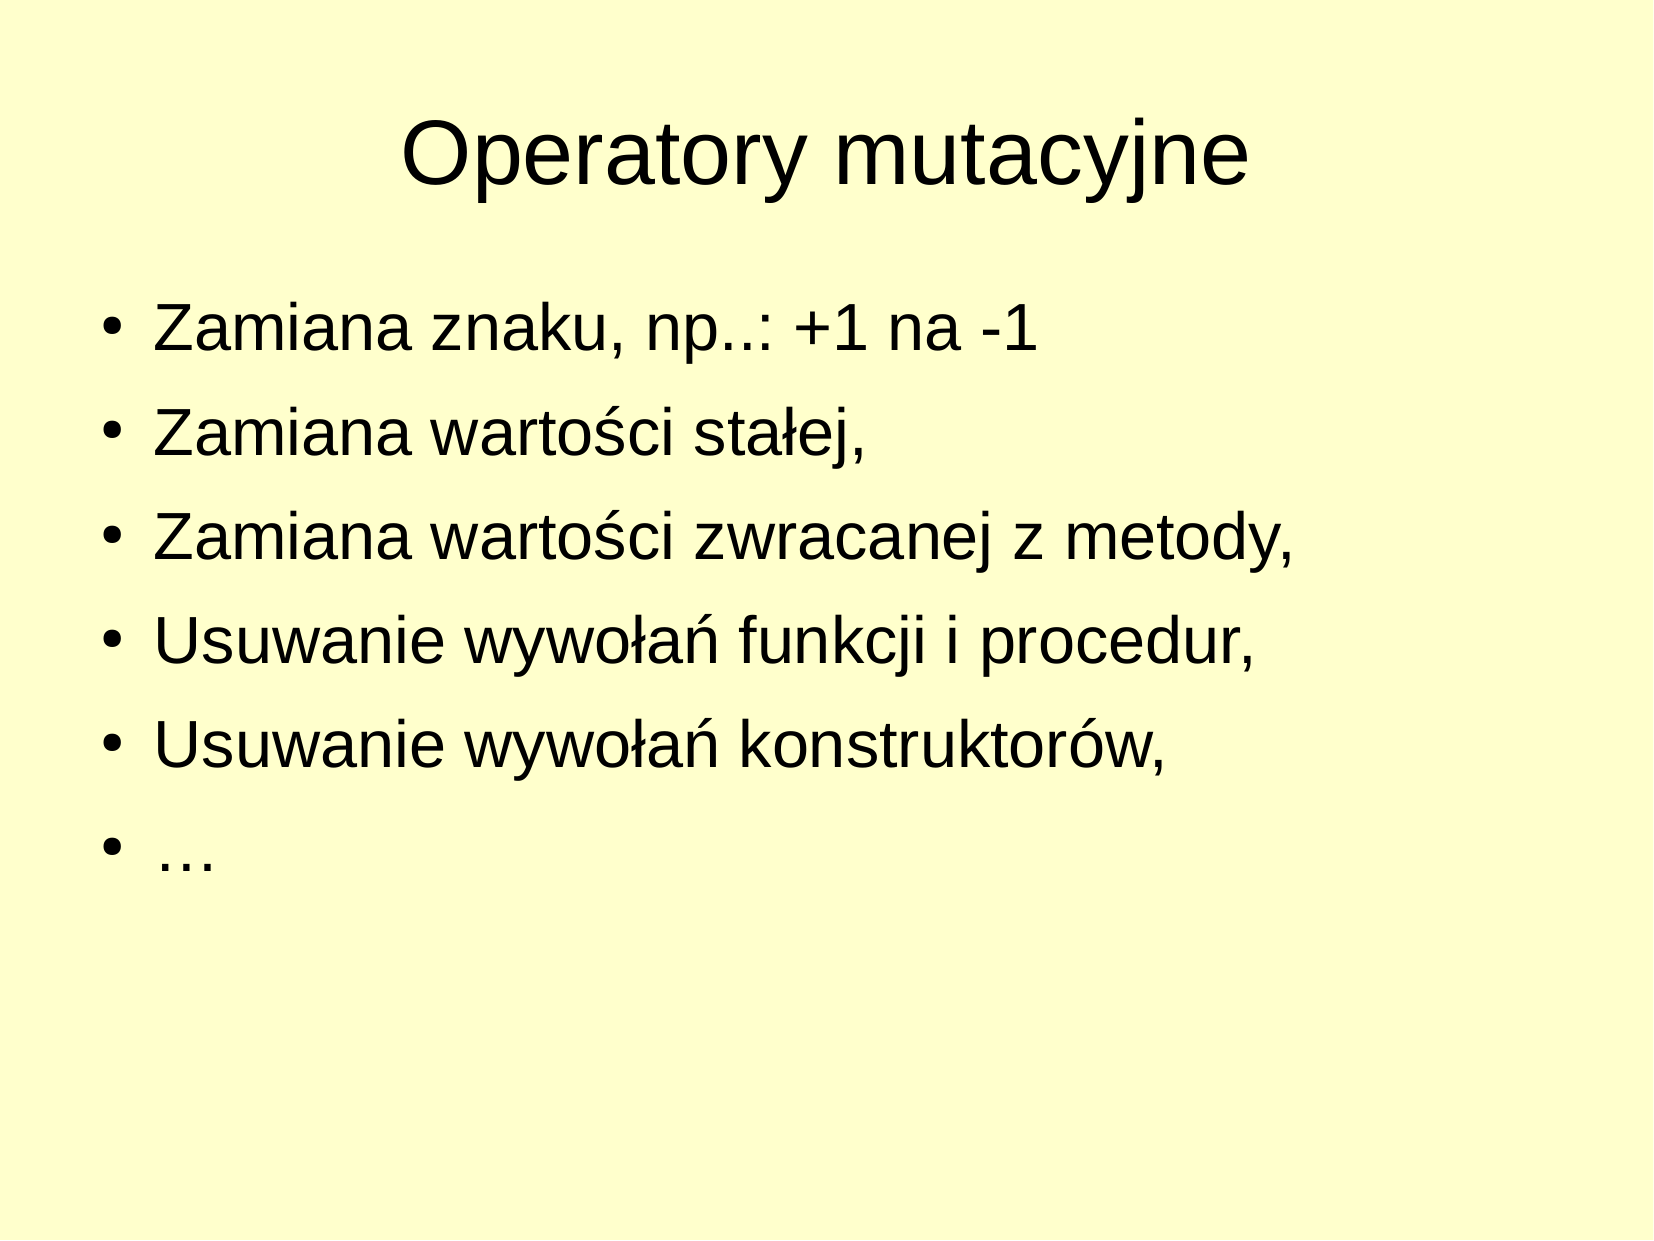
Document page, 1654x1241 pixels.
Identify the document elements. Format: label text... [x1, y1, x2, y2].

list Zamiana znaku, np..: +1 na -1 Zamiana wartości stałej, Zamiana wartości zwracanej z metody, Usuwanie wywołań funkcji i procedur, Usuwanie wywołań konstruktorów, … [82, 290, 1571, 1109]
title Operatory mutacyjne [82, 49, 1571, 257]
